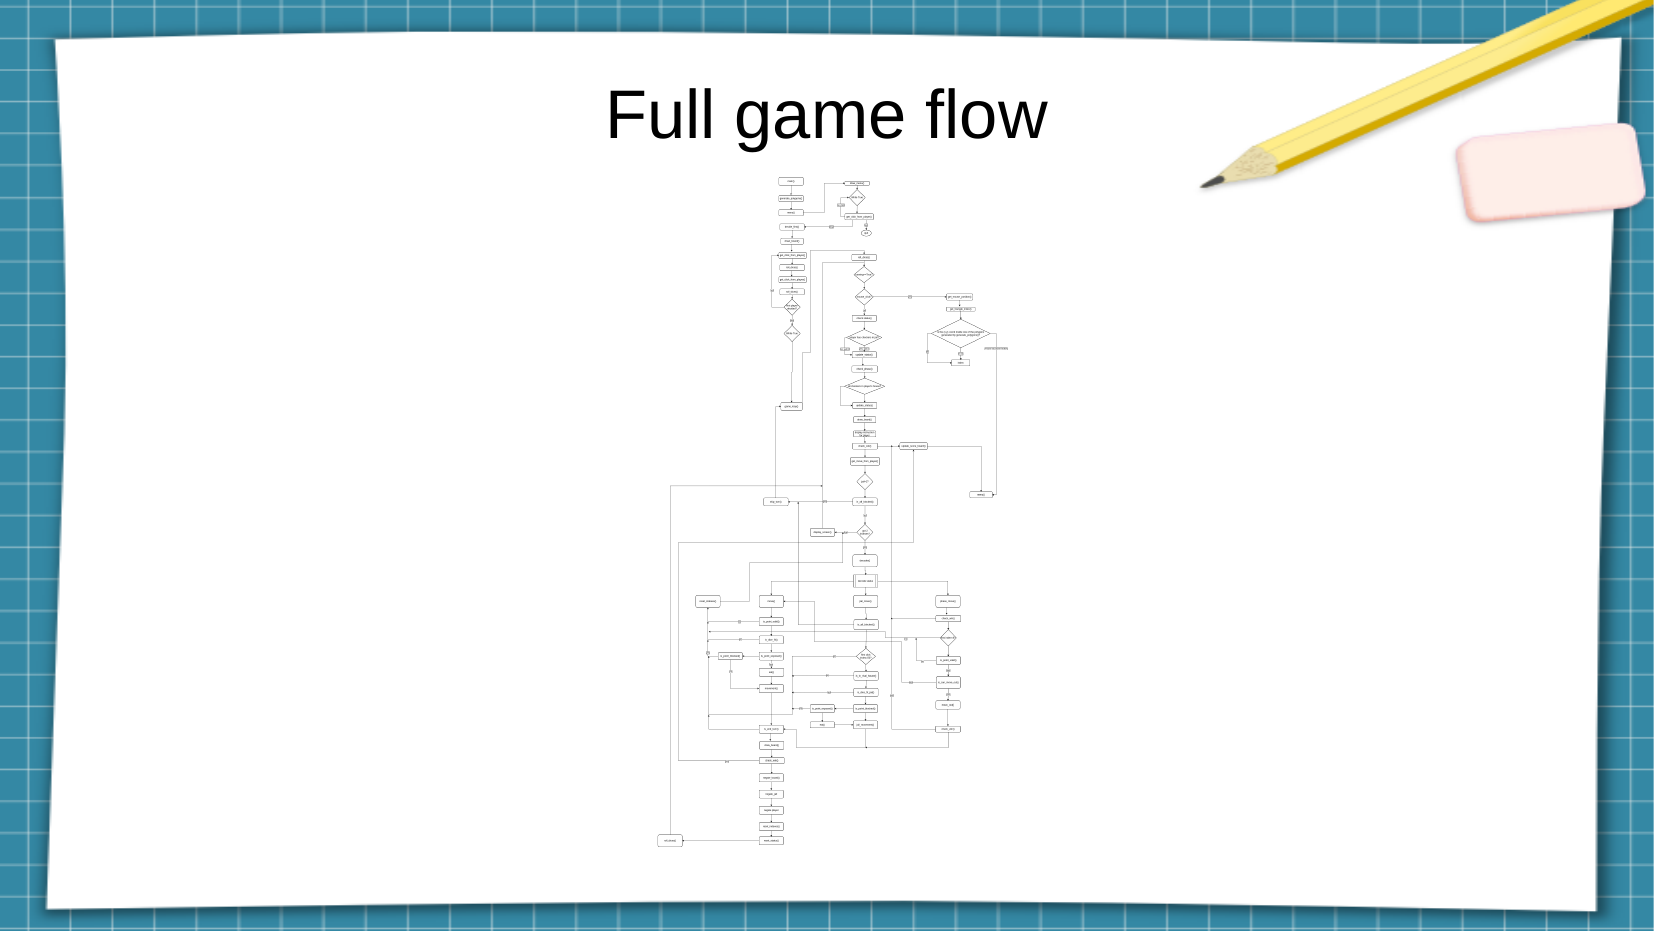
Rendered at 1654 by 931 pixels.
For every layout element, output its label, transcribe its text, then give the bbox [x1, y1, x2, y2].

picture [0, 0, 1654, 931]
title Full game flow [82, 37, 1571, 193]
